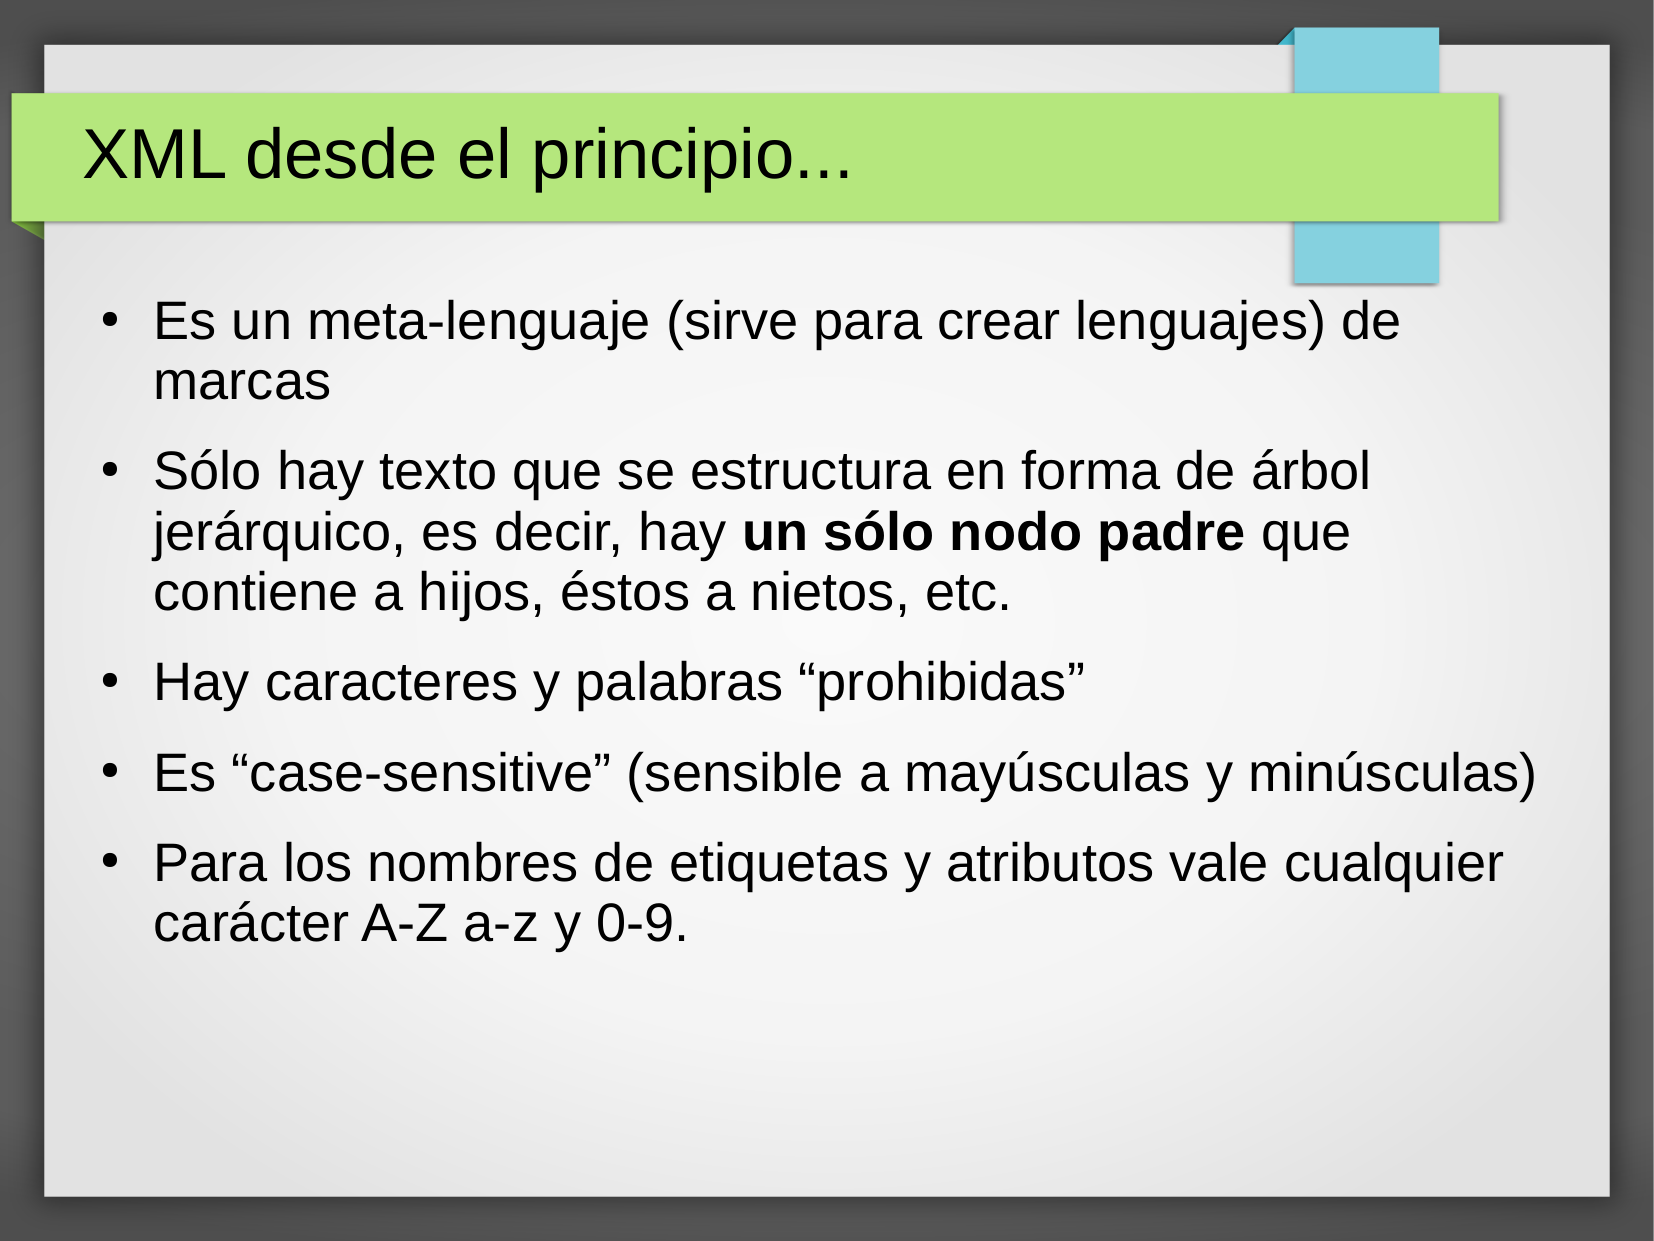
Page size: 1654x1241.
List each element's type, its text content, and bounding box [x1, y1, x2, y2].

list Es un meta-lenguaje (sirve para crear lenguajes) de marcas Sólo hay texto que se estructura en forma de árbol jerárquico, es decir, hay un sólo nodo padre que contiene a hijos, éstos a nietos, etc. Hay caracteres y palabras “prohibidas” Es “case-sensitive” (sensible a mayúsculas y minúsculas) Para los nombres de etiquetas y atributos vale cualquier carácter A-Z a-z y 0-9. [82, 290, 1571, 1149]
title XML desde el principio... [82, 94, 1264, 213]
picture [0, 0, 1654, 1241]
